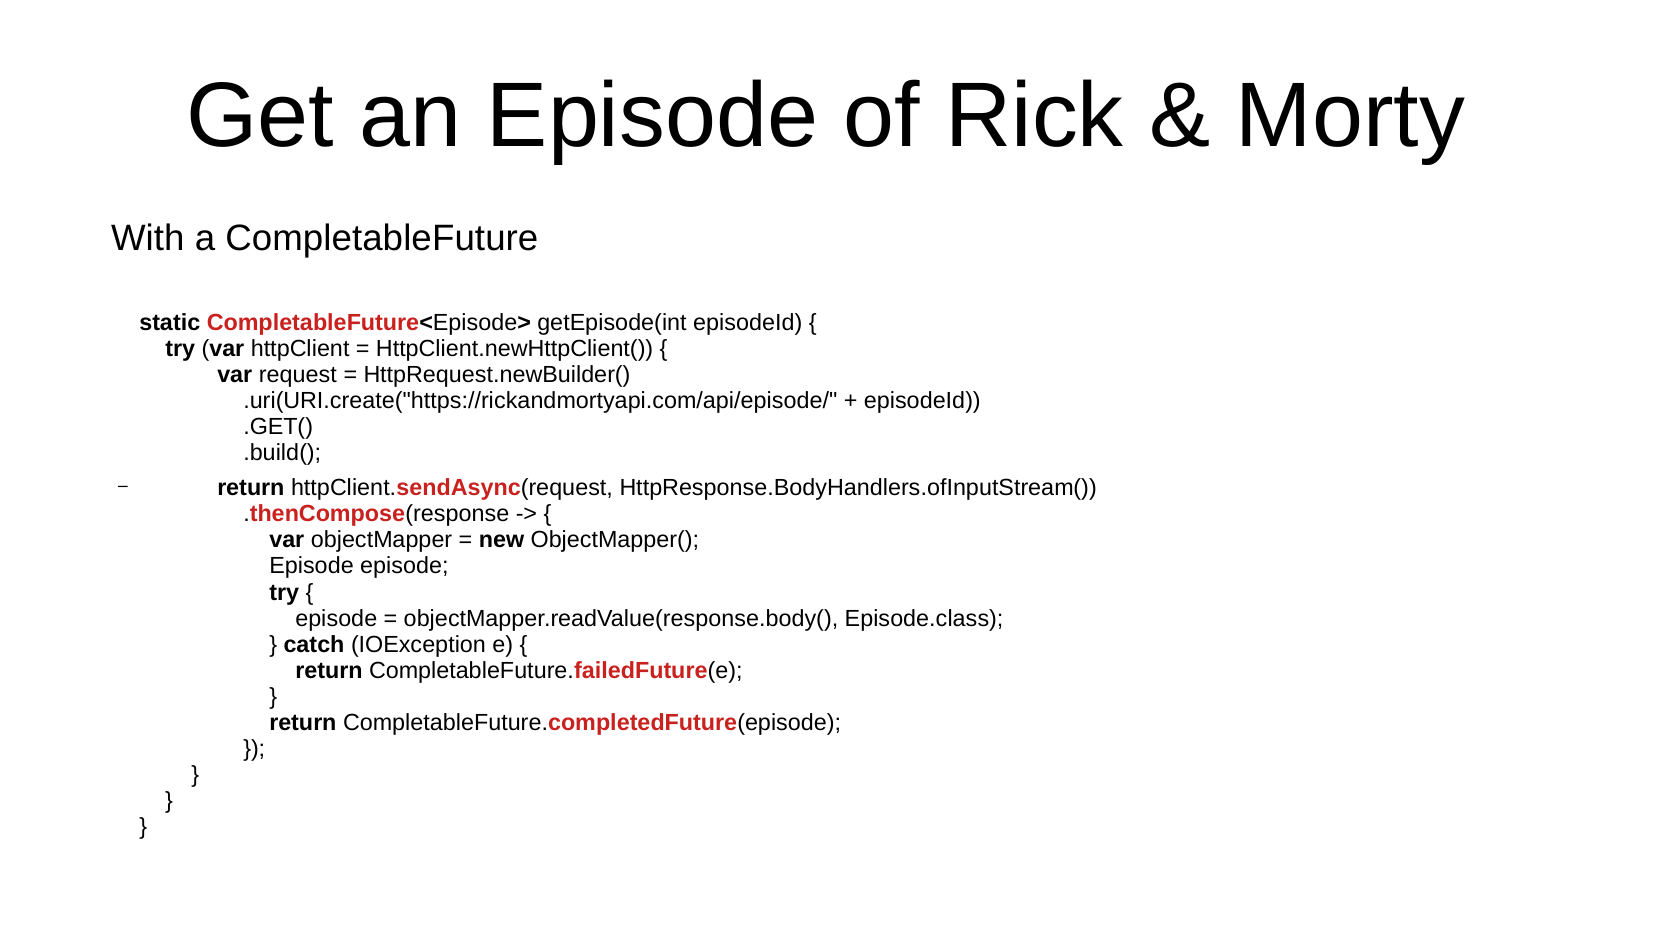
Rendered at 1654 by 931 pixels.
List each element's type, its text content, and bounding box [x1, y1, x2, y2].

list With a CompletableFuture static CompletableFuture<Episode> getEpisode(int episodeId) { try (var httpClient = HttpClient.newHttpClient()) { var request = HttpRequest.newBuilder() .uri(URI.create("https://rickandmortyapi.com/api/episode/" + episodeId)) .GET() .build(); return httpClient.sendAsync(request, HttpResponse.BodyHandlers.ofInputStream()) .thenCompose(response -> { var objectMapper = new ObjectMapper(); Episode episode; try { episode = objectMapper.readValue(response.body(), Episode.class); } catch (IOException e) { return CompletableFuture.failedFuture(e); } return CompletableFuture.completedFuture(episode); }); } } } [82, 217, 1571, 841]
title Get an Episode of Rick & Morty [82, 37, 1571, 193]
